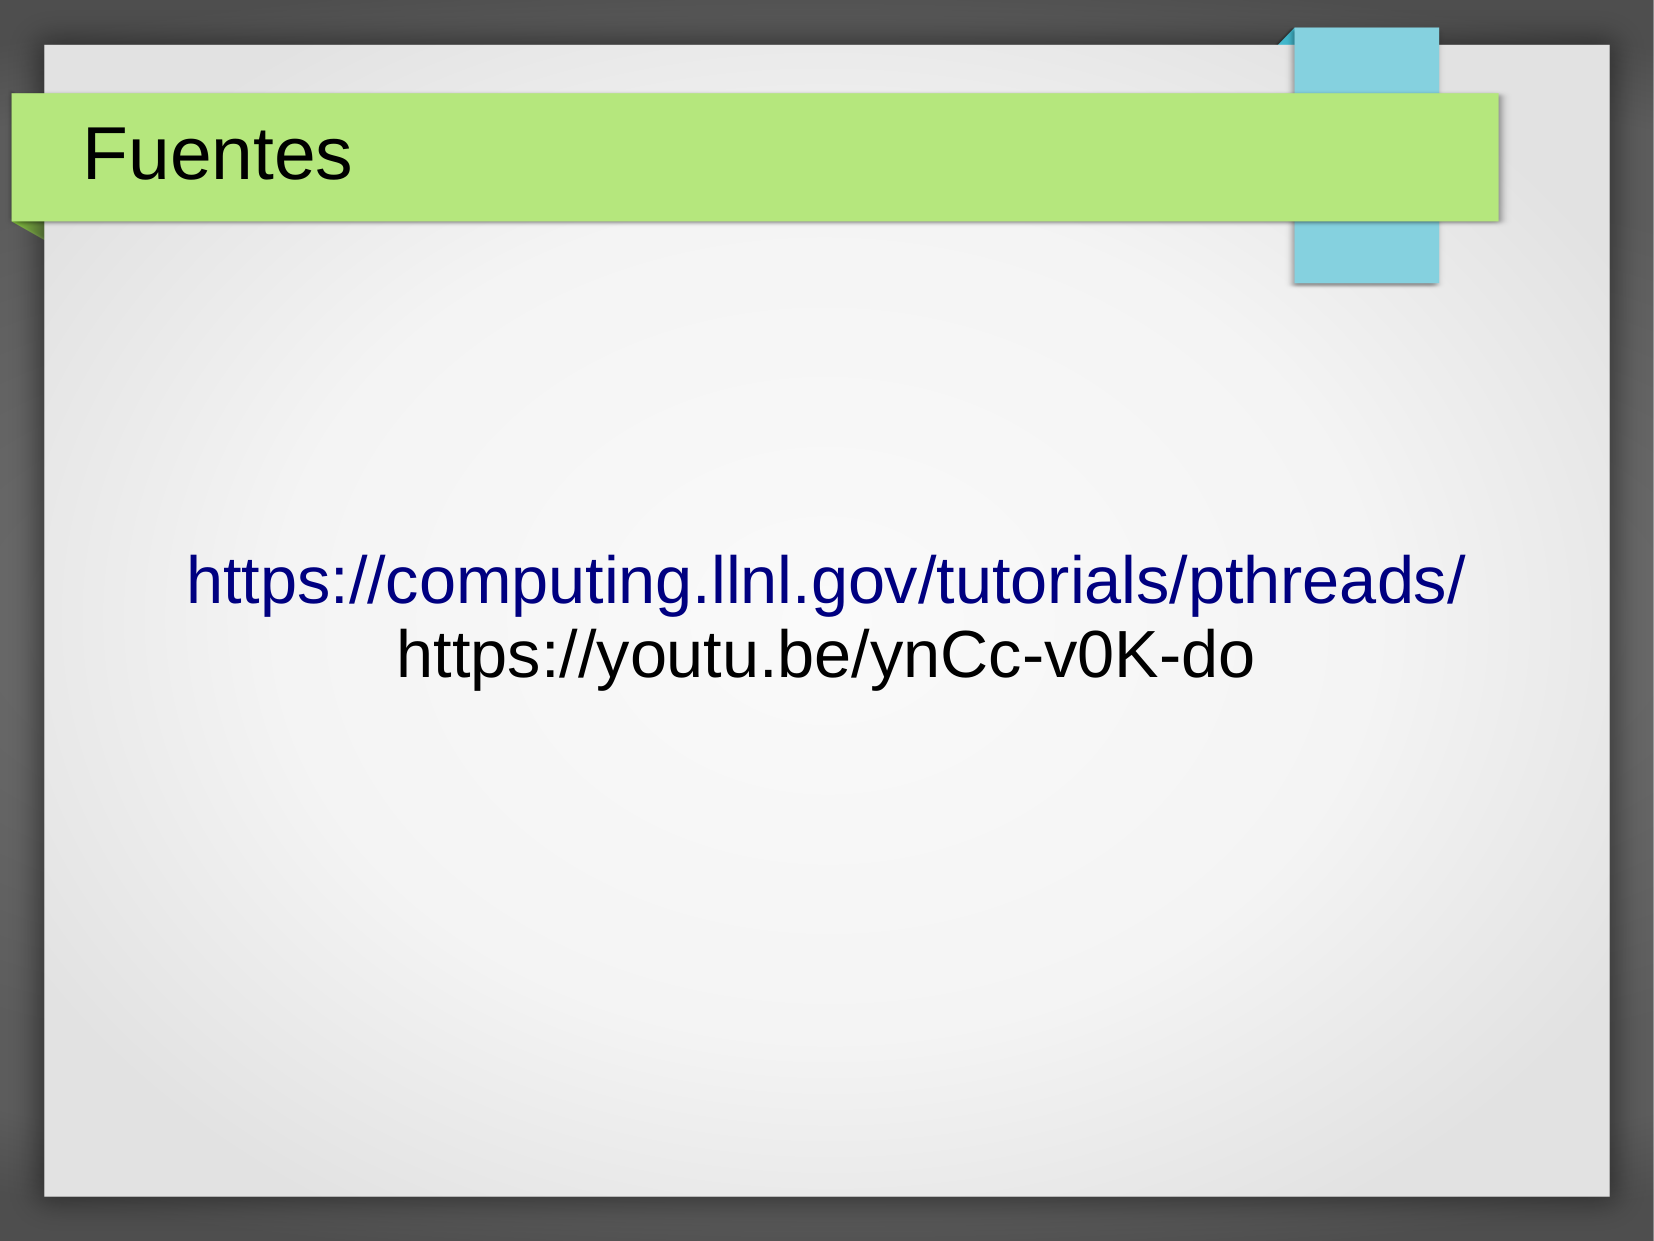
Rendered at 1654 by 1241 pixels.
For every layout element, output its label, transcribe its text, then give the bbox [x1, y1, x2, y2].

title Fuentes [82, 94, 1264, 213]
picture [0, 0, 1654, 1241]
subtitle https://computing.llnl.gov/tutorials/pthreads/ https://youtu.be/ynCc-v0K-do [82, 295, 1571, 1015]
